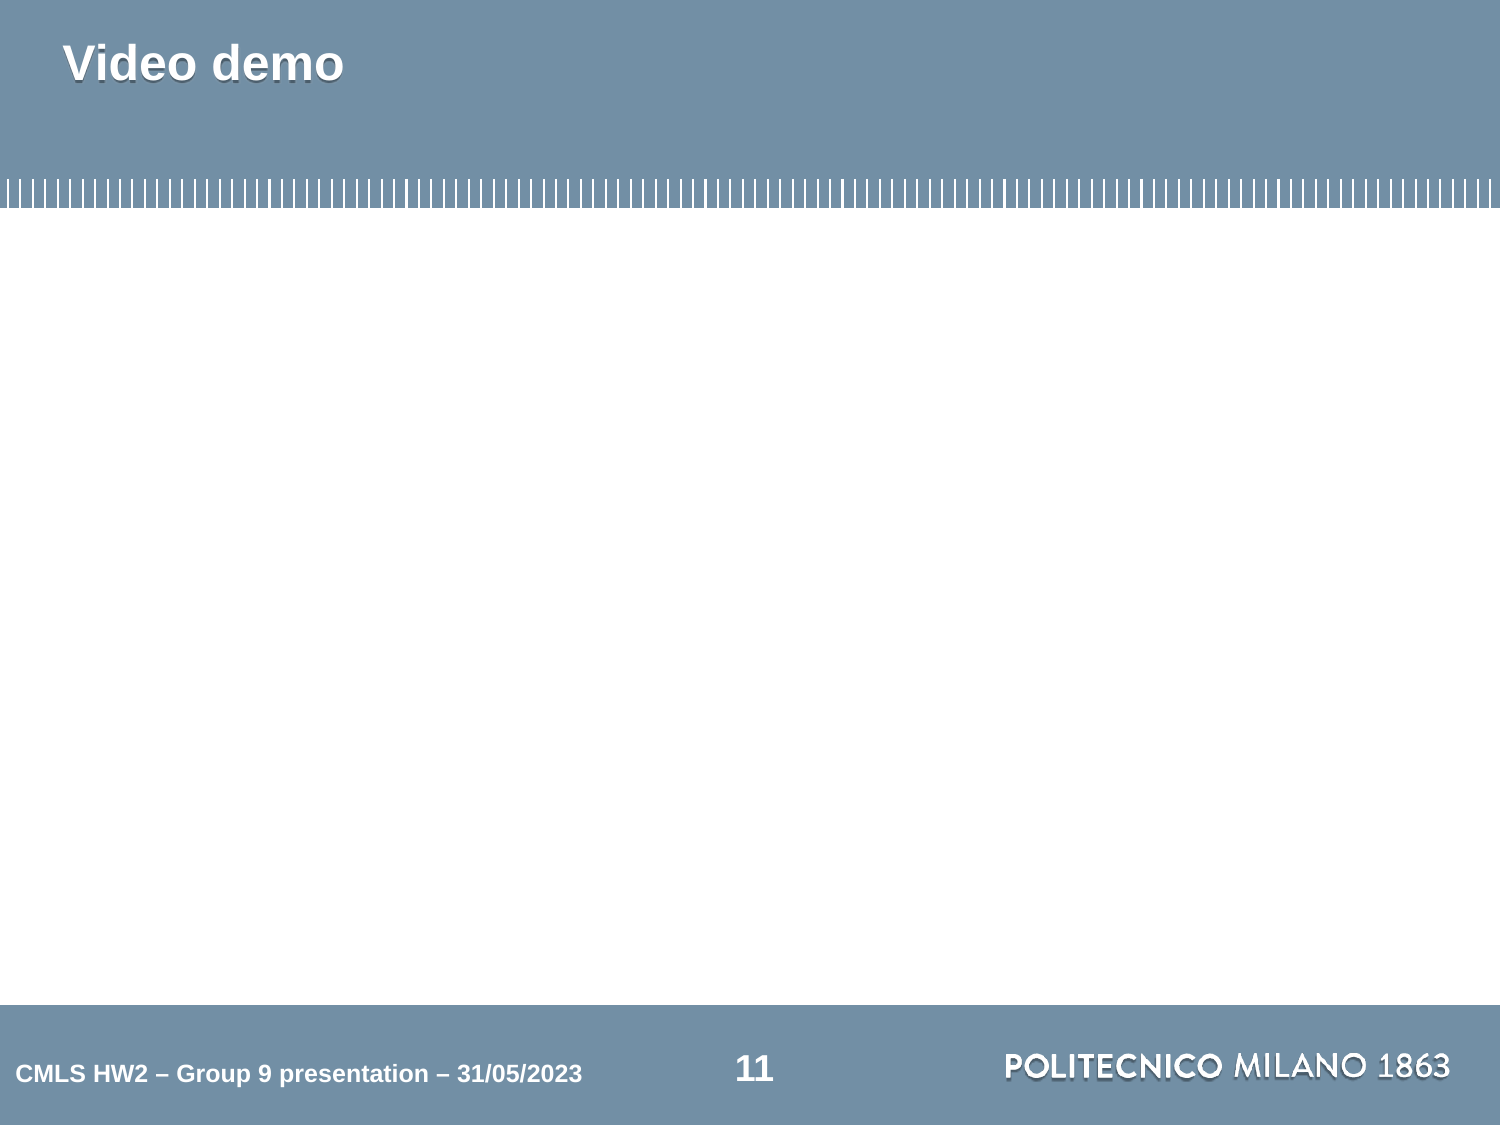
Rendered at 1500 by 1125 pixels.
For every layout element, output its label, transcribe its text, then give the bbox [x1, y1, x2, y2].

text_box CMLS HW2 – Group 9 presentation – 31/05/2023 [0, 1049, 610, 1125]
picture [0, 171, 1500, 1020]
text_box 11 [580, 1037, 930, 1097]
title Video demo [47, 22, 1455, 161]
